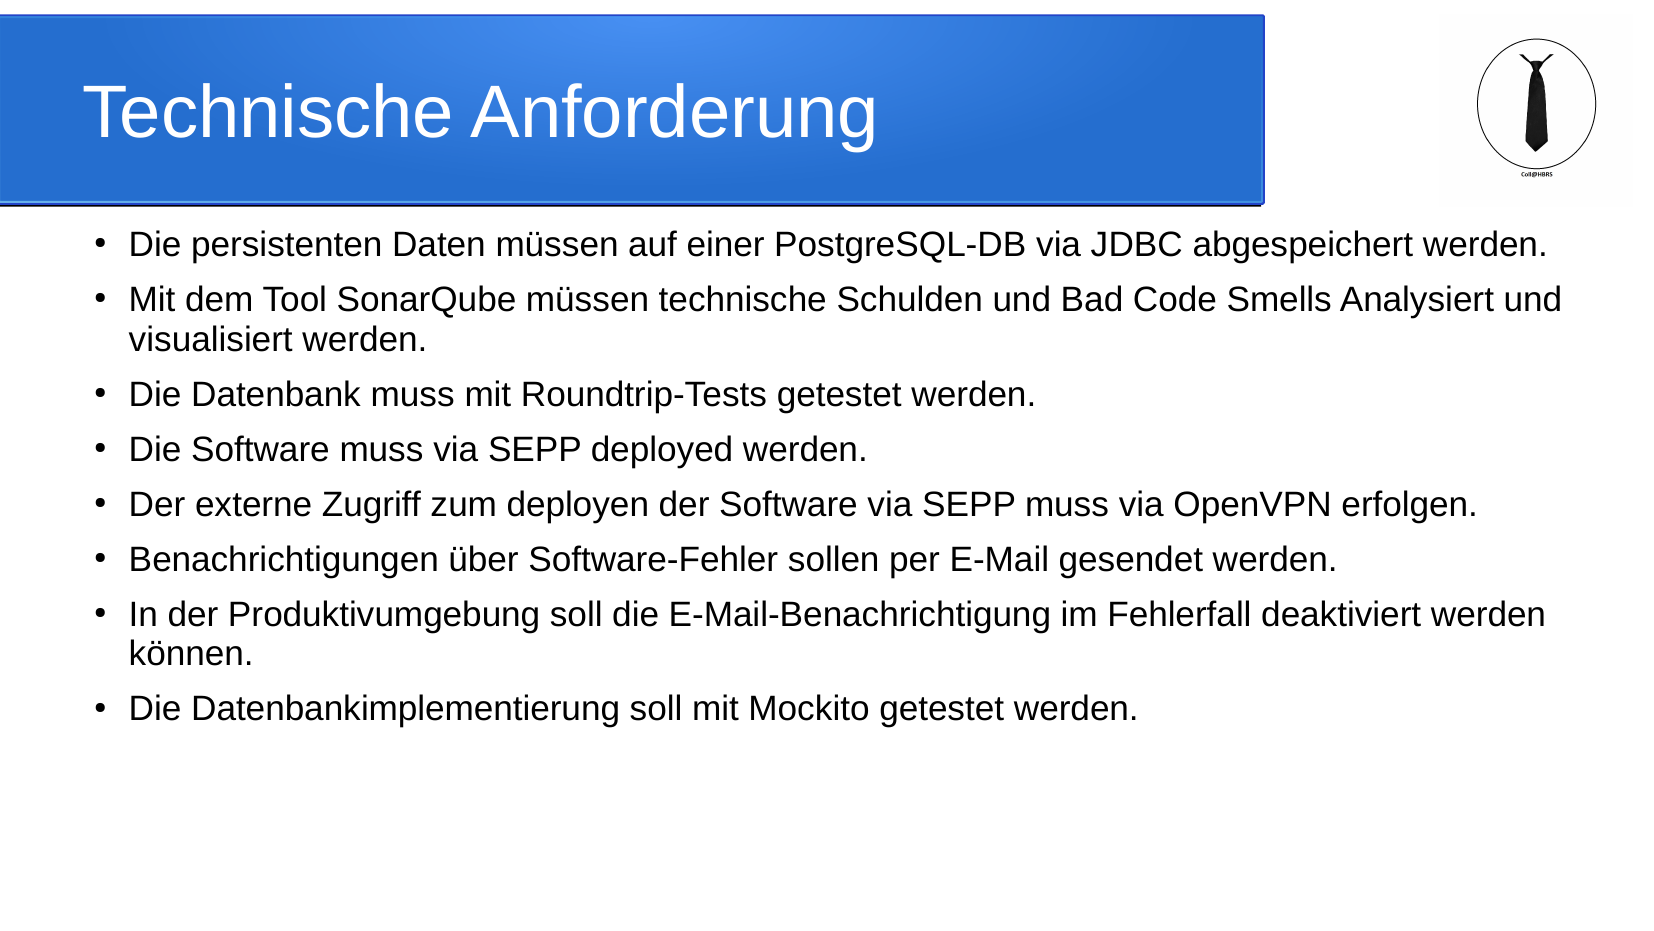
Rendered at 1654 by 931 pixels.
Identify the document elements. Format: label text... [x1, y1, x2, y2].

title Technische Anforderung [82, 35, 1235, 189]
list Die persistenten Daten müssen auf einer PostgreSQL-DB via JDBC abgespeichert werden. Mit dem Tool SonarQube müssen technische Schulden und Bad Code Smells Analysiert und visualisiert werden. Die Datenbank muss mit Roundtrip-Tests getestet werden. Die Software muss via SEPP deployed werden. Der externe Zugriff zum deployen der Software via SEPP muss via OpenVPN erfolgen. Benachrichtigungen über Software-Fehler sollen per E-Mail gesendet werden. In der Produktivumgebung soll die E-Mail-Benachrichtigung im Fehlerfall deaktiviert werden können. Die Datenbankimplementierung soll mit Mockito getestet werden. [82, 224, 1571, 764]
picture [1439, 14, 1633, 207]
